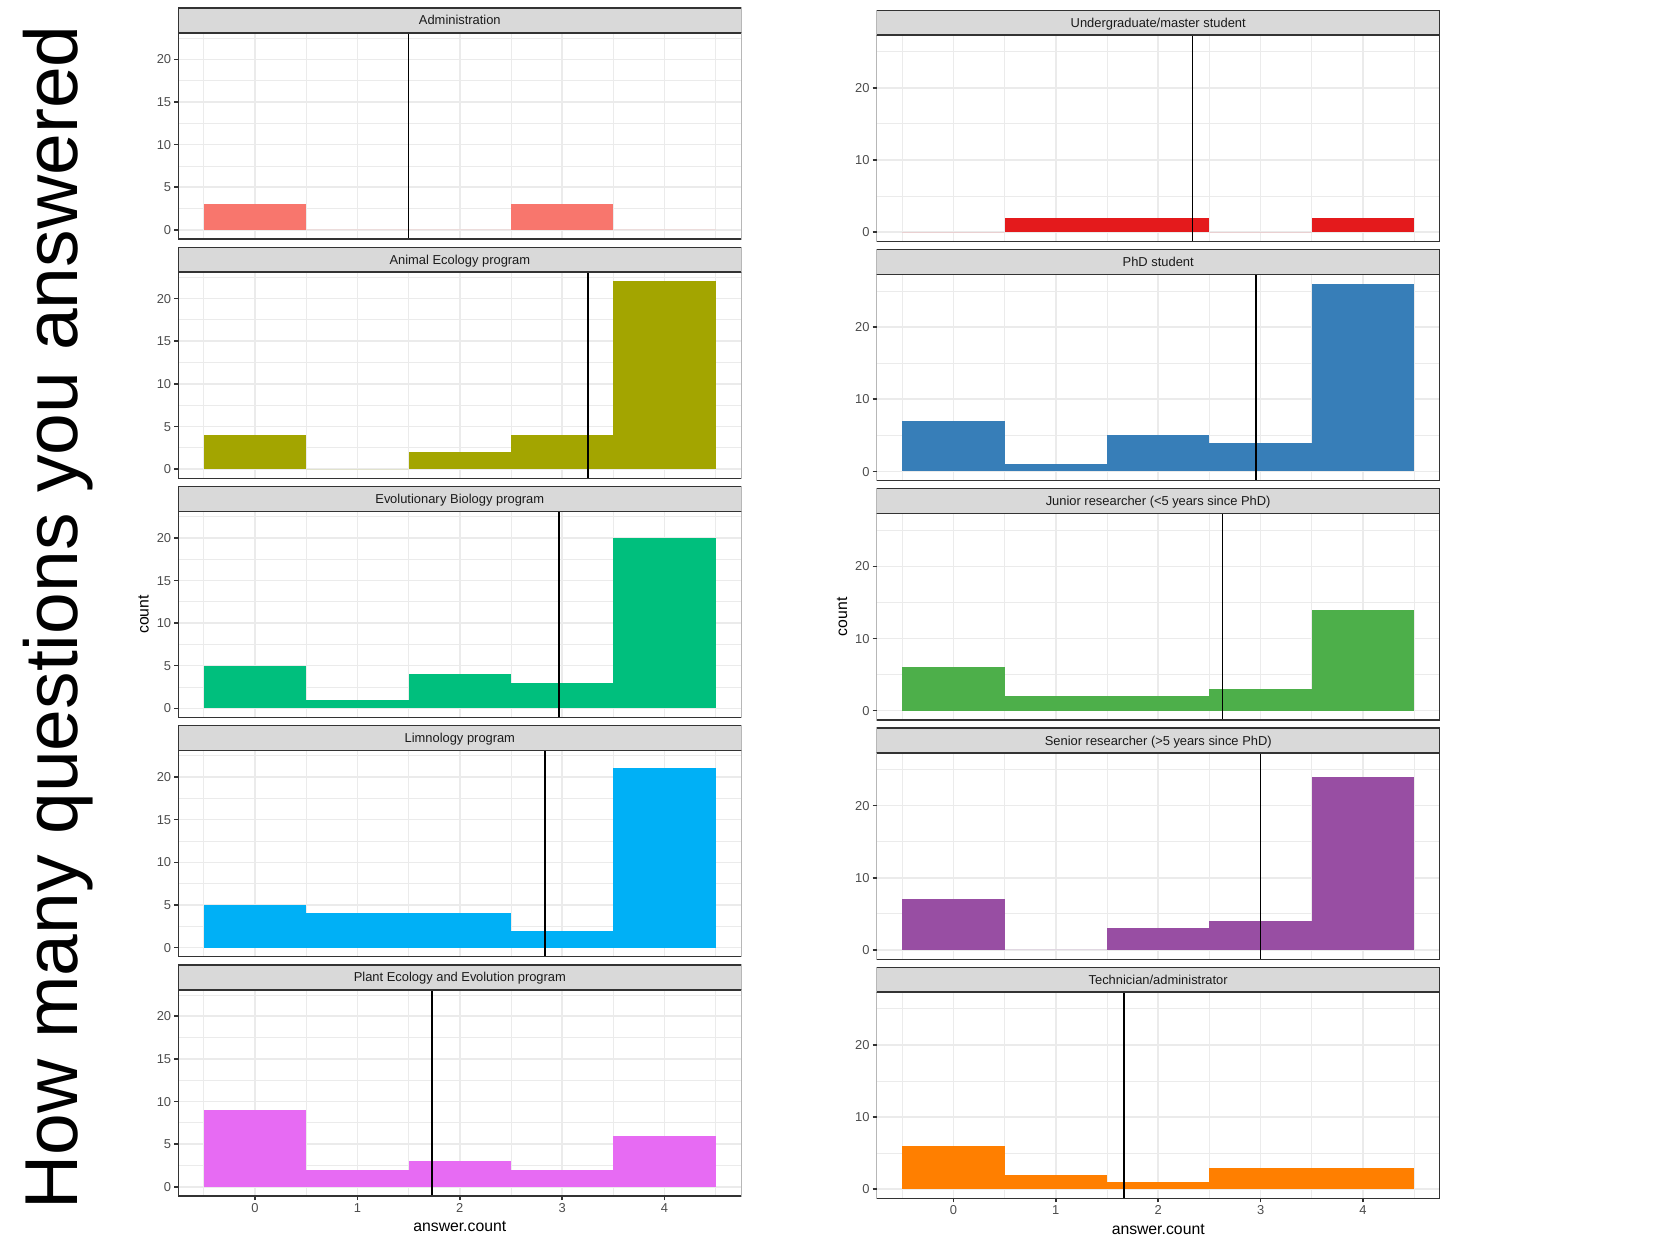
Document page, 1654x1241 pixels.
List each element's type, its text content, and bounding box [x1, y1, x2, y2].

picture [129, 0, 750, 1240]
text_box How many questions you answered [2, 7, 185, 1225]
picture [827, 2, 1448, 1241]
